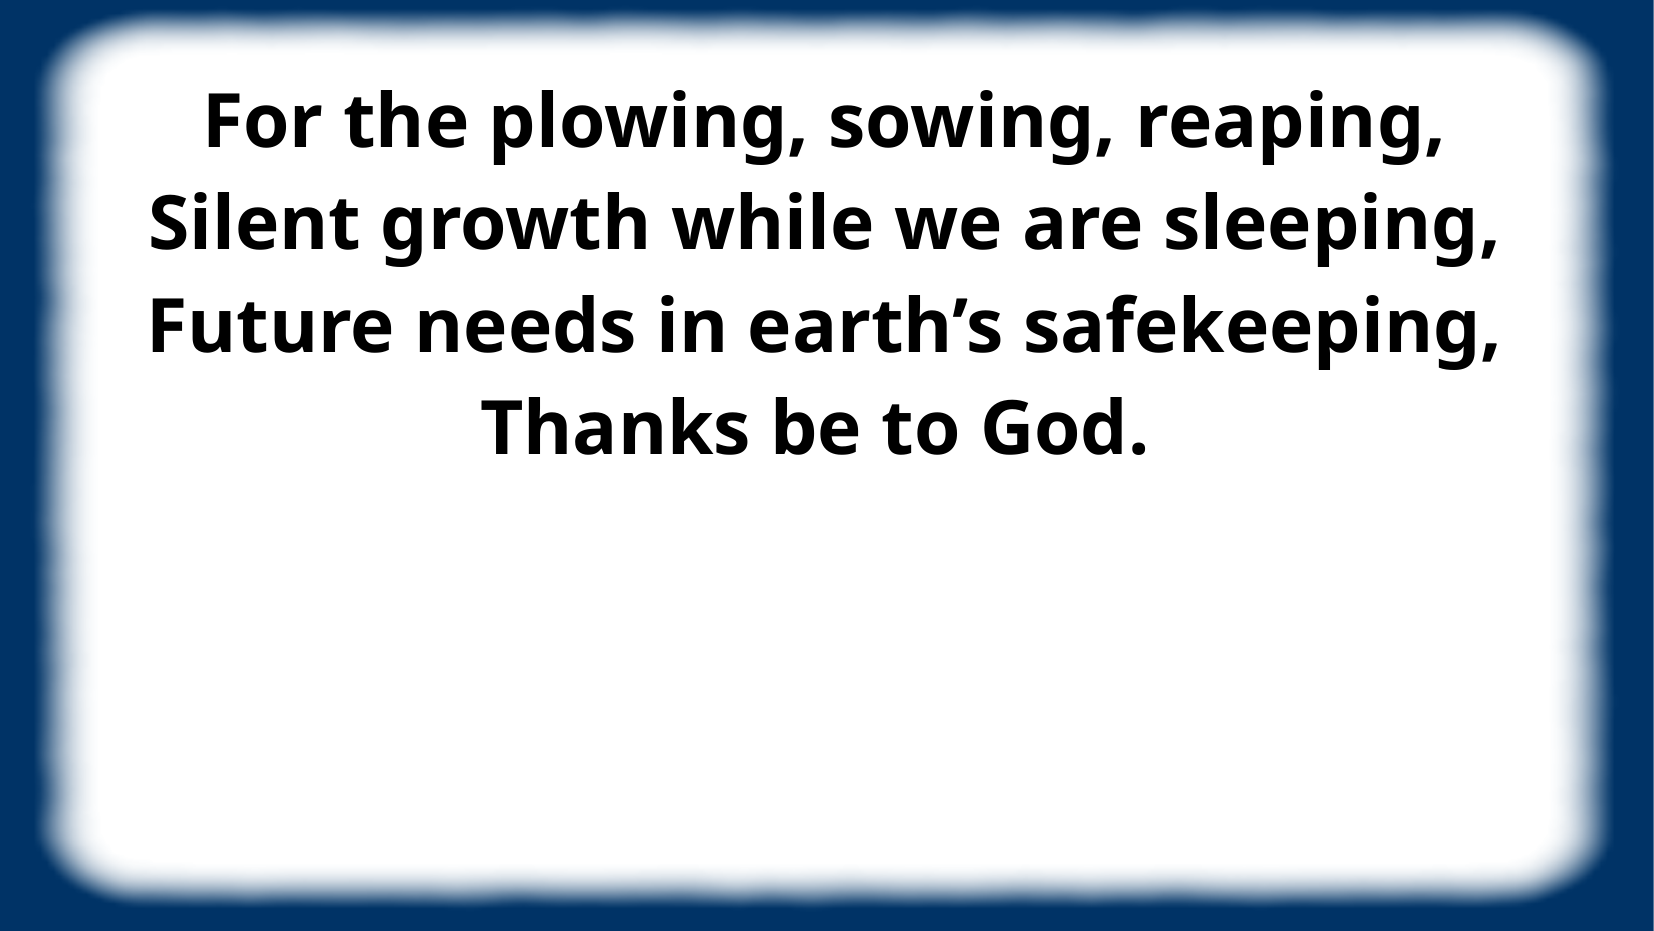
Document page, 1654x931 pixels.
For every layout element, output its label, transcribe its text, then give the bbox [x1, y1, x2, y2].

picture [0, 0, 1654, 931]
text_box For the plowing, sowing, reaping, Silent growth while we are sleeping, Future needs in earth’s safekeeping, Thanks be to God. [90, 60, 1561, 475]
